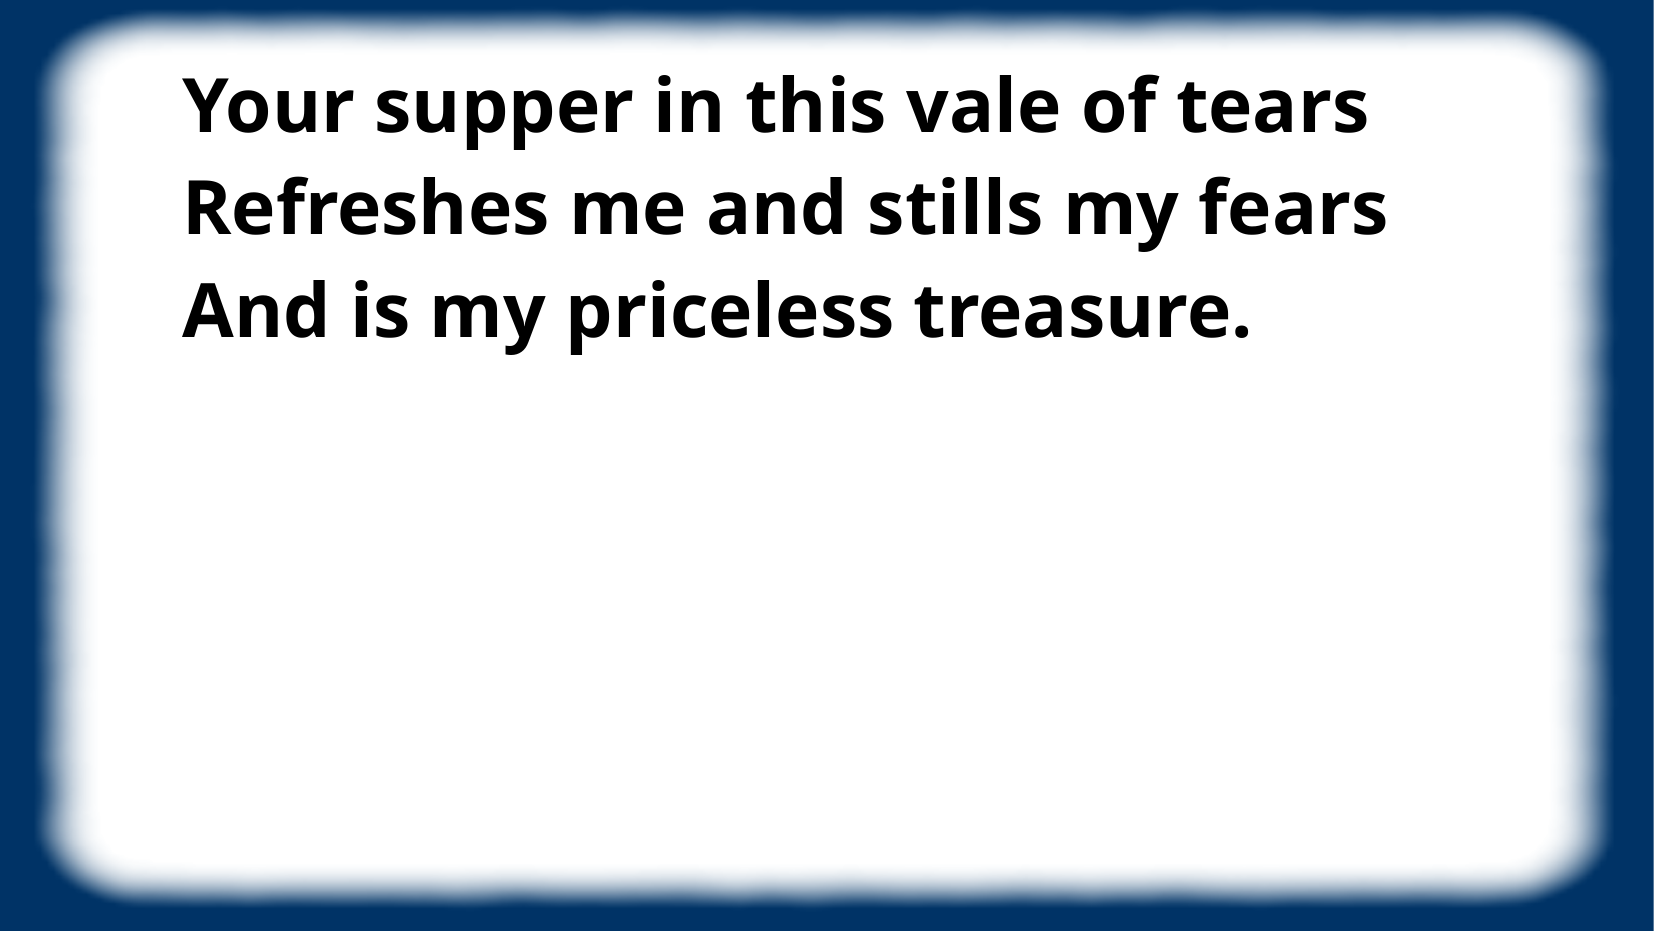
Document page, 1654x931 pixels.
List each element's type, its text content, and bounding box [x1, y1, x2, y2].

picture [0, 0, 1654, 931]
text_box Your supper in this vale of tears Refreshes me and stills my fears And is my priceless treasure. [90, 45, 1546, 360]
